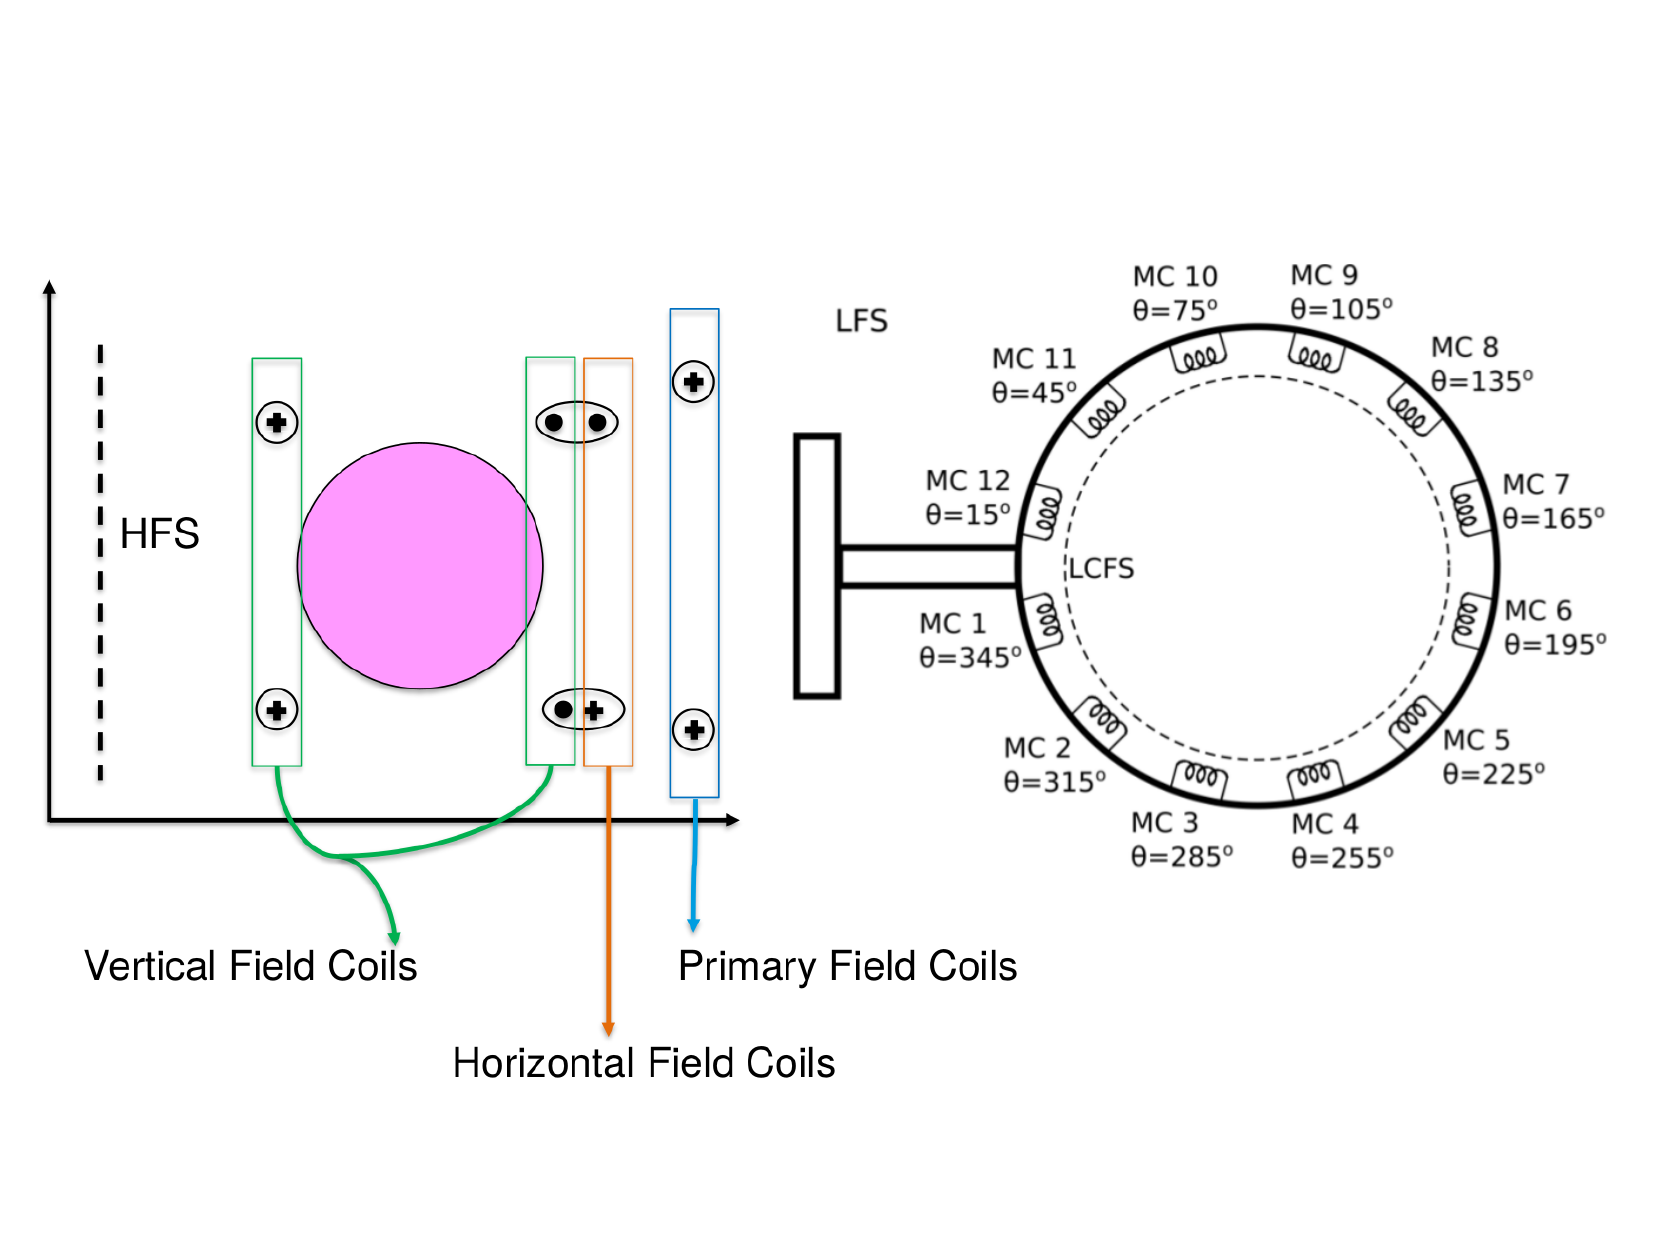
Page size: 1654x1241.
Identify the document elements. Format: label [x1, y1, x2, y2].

picture [11, 243, 1642, 1099]
